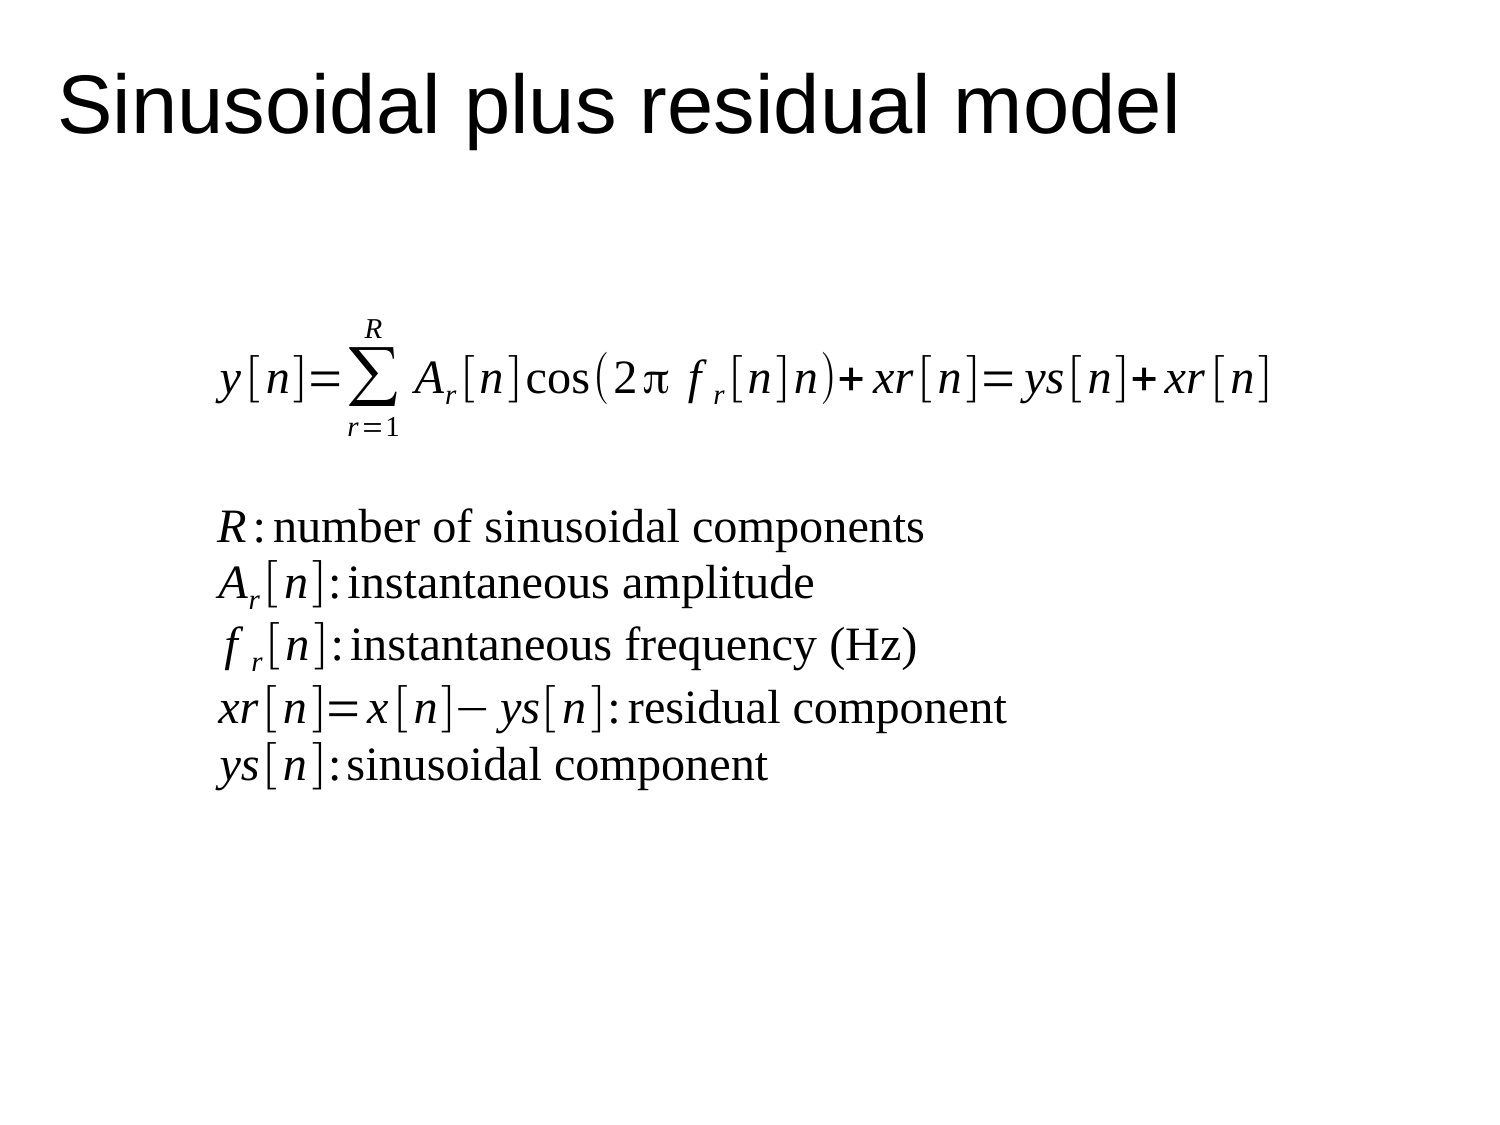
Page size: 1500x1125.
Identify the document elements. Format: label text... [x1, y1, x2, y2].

title Sinusoidal plus residual model [57, 19, 1282, 190]
chart [208, 312, 1277, 847]
